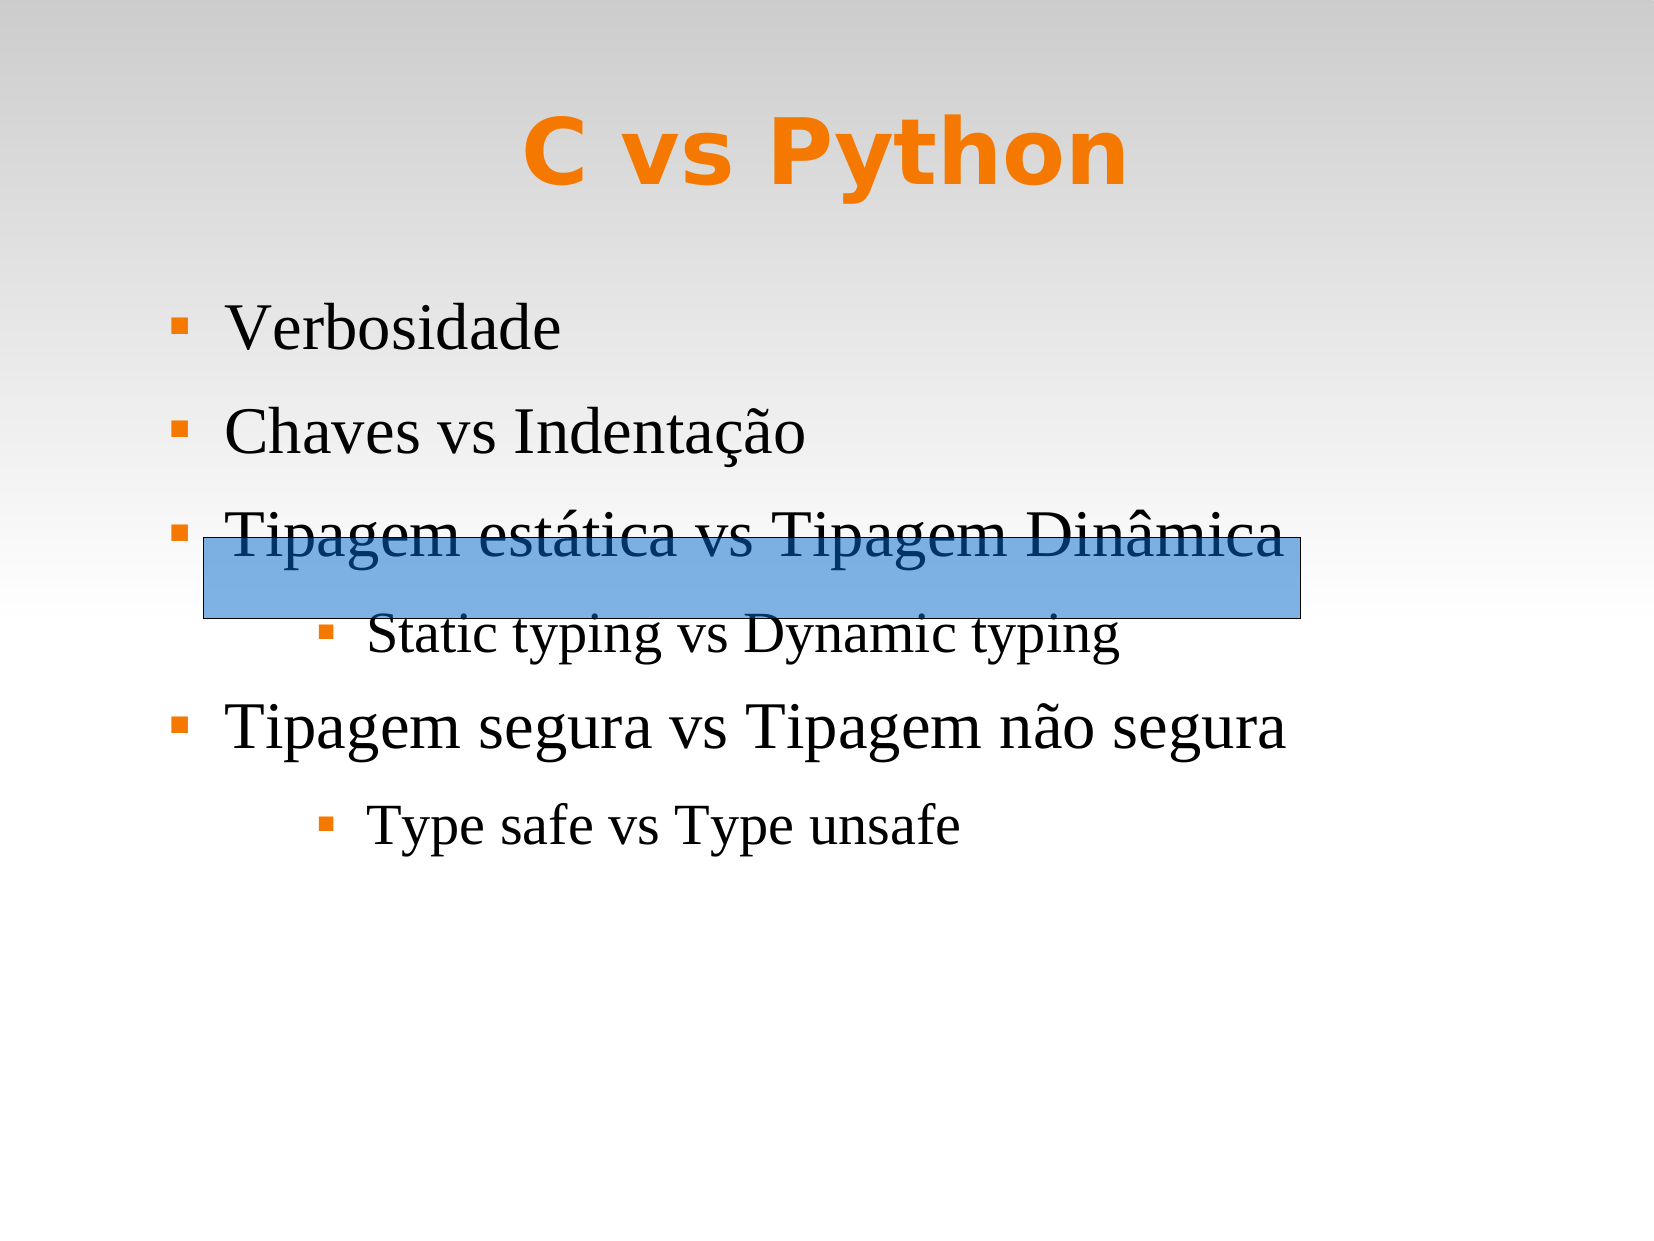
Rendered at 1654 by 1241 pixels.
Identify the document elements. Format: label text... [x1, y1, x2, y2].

title C vs Python [82, 49, 1571, 257]
list Verbosidade Chaves vs Indentação Tipagem estática vs Tipagem Dinâmica Static typing vs Dynamic typing Tipagem segura vs Tipagem não segura Type safe vs Type unsafe [82, 290, 1571, 1109]
text_box [203, 537, 1301, 619]
